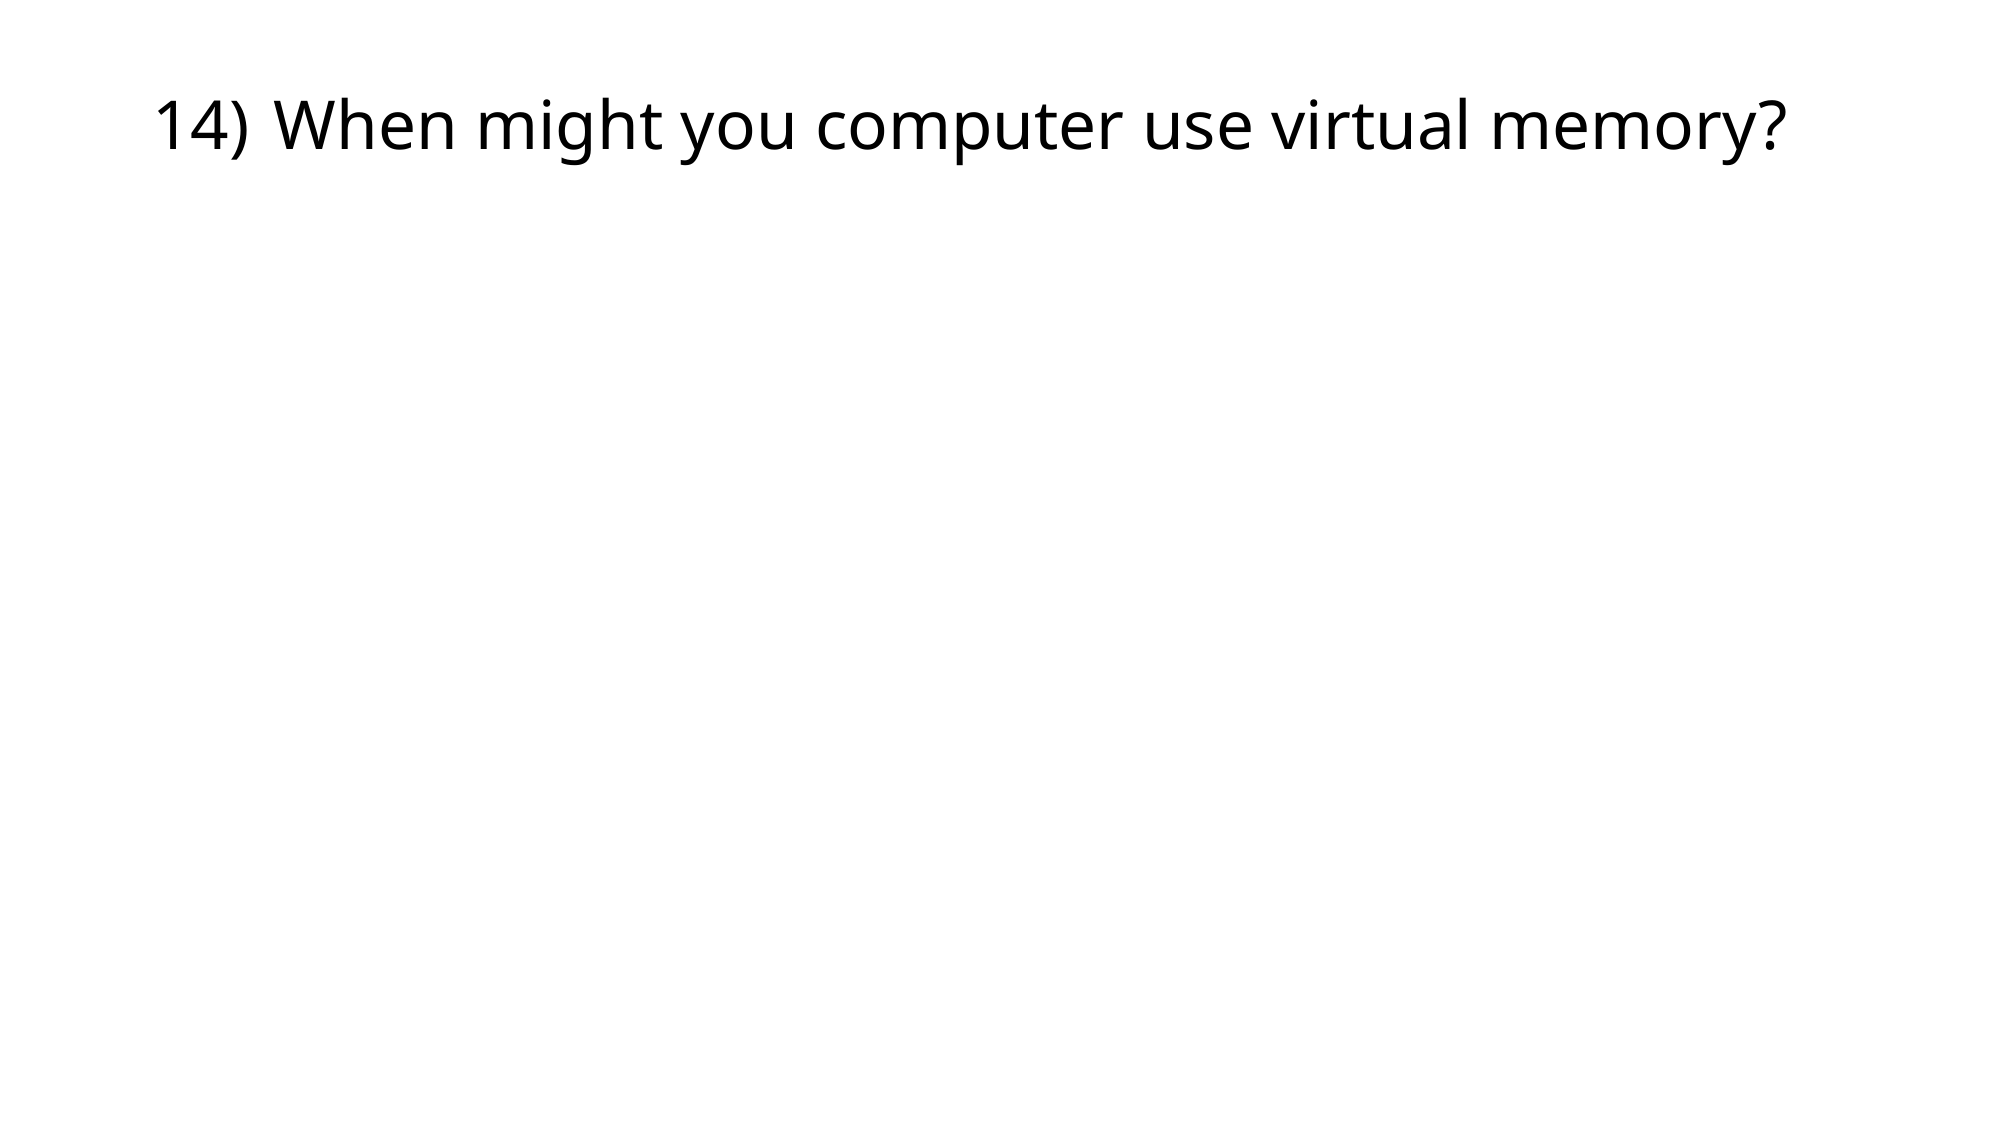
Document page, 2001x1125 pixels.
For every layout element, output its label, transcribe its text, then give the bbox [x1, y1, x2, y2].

title 14) When might you computer use virtual memory? [137, 59, 1863, 278]
